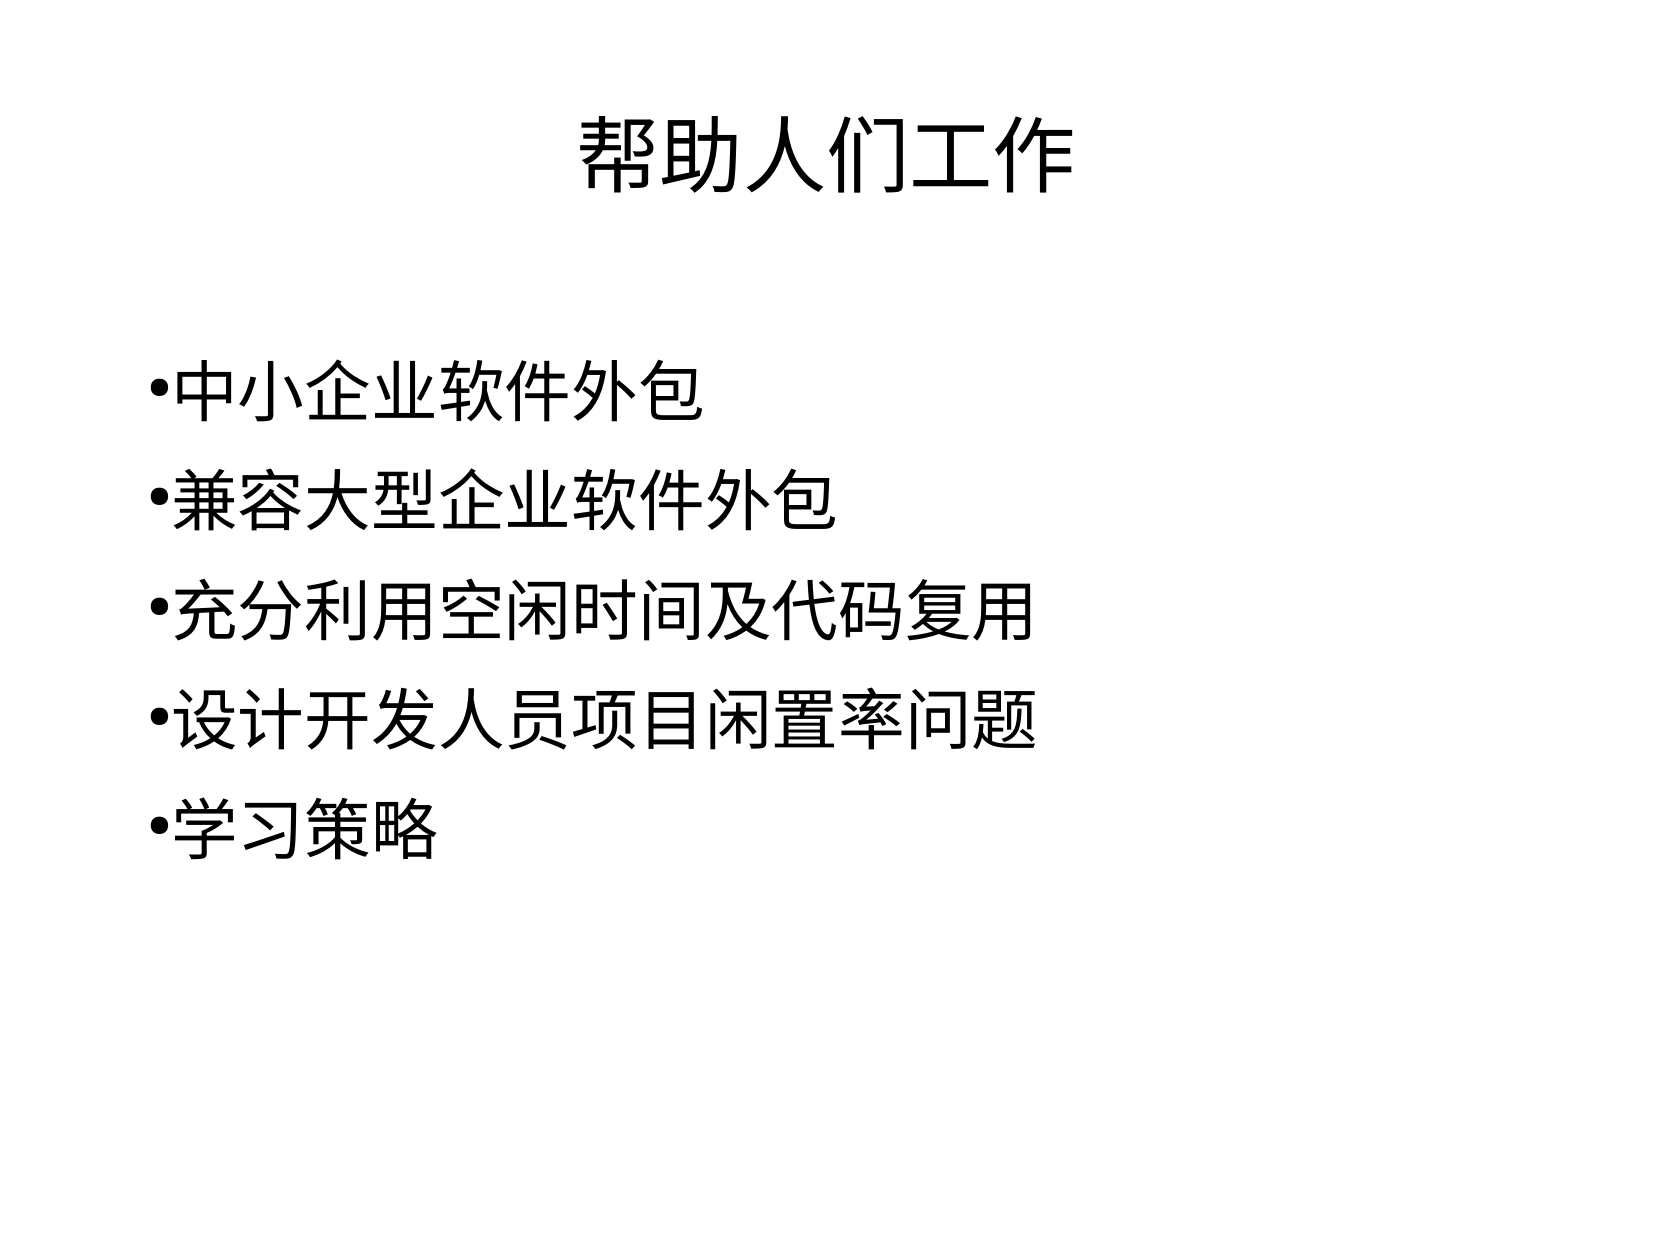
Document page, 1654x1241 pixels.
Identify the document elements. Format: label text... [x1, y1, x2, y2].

list 中小企业软件外包 兼容大型企业软件外包 充分利用空闲时间及代码复用 设计开发人员项目闲置率问题 学习策略 [147, 349, 1512, 1069]
title 帮助人们工作 [82, 49, 1571, 257]
